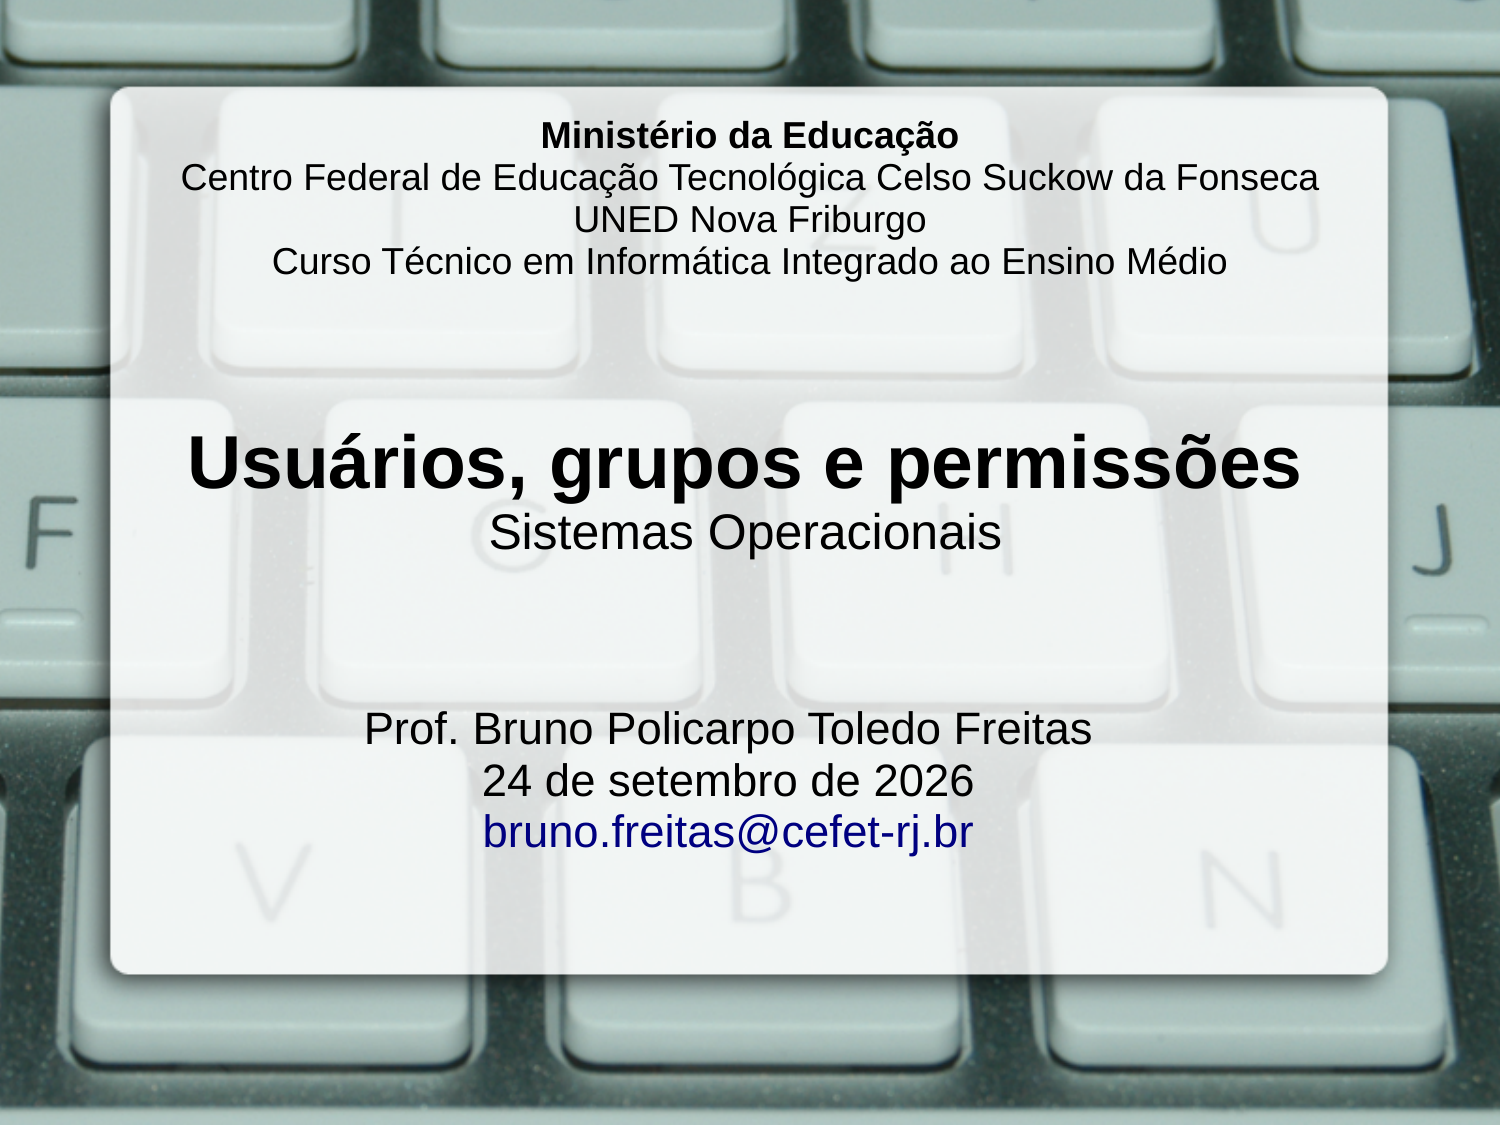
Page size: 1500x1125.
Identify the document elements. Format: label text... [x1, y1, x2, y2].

text_box Ministério da Educação Centro Federal de Educação Tecnológica Celso Suckow da Fonseca UNED Nova Friburgo Curso Técnico em Informática Integrado ao Ensino Médio [118, 107, 1382, 332]
picture [0, 0, 1500, 1125]
text_box Usuários, grupos e permissões Sistemas Operacionais [156, 413, 1335, 580]
text_box Prof. Bruno Policarpo Toledo Freitas 21 de abril de 2020 bruno.freitas@cefet-rj.br [321, 696, 1136, 865]
